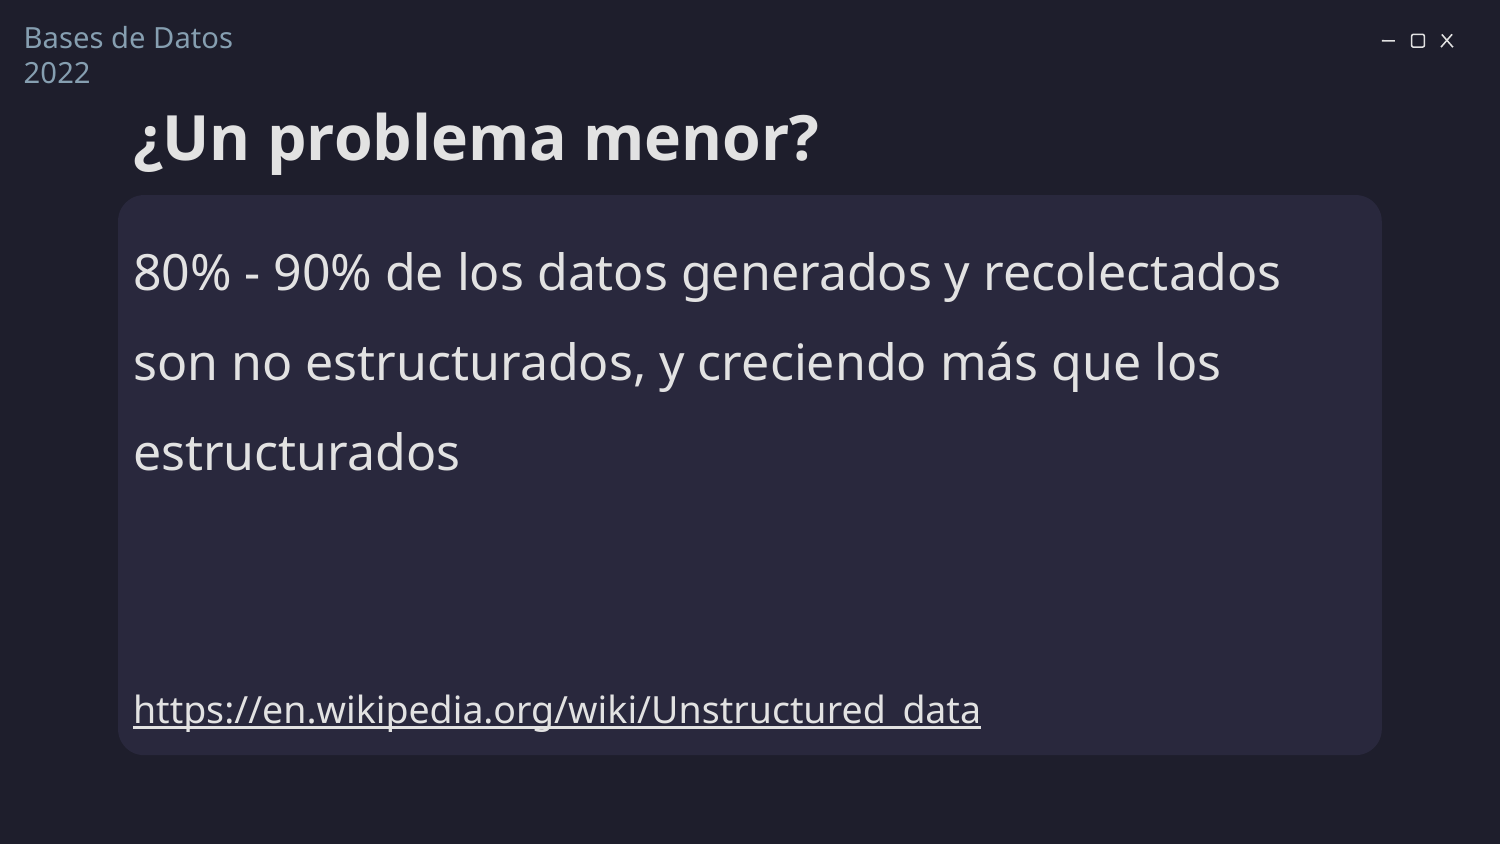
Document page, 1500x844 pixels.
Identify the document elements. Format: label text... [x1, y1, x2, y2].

list 80% - 90% de los datos generados y recolectados son no estructurados, y creciendo más que los estructurados https://en.wikipedia.org/wiki/Unstructured_data [118, 195, 1382, 750]
title ¿Un problema menor? [118, 88, 1382, 183]
